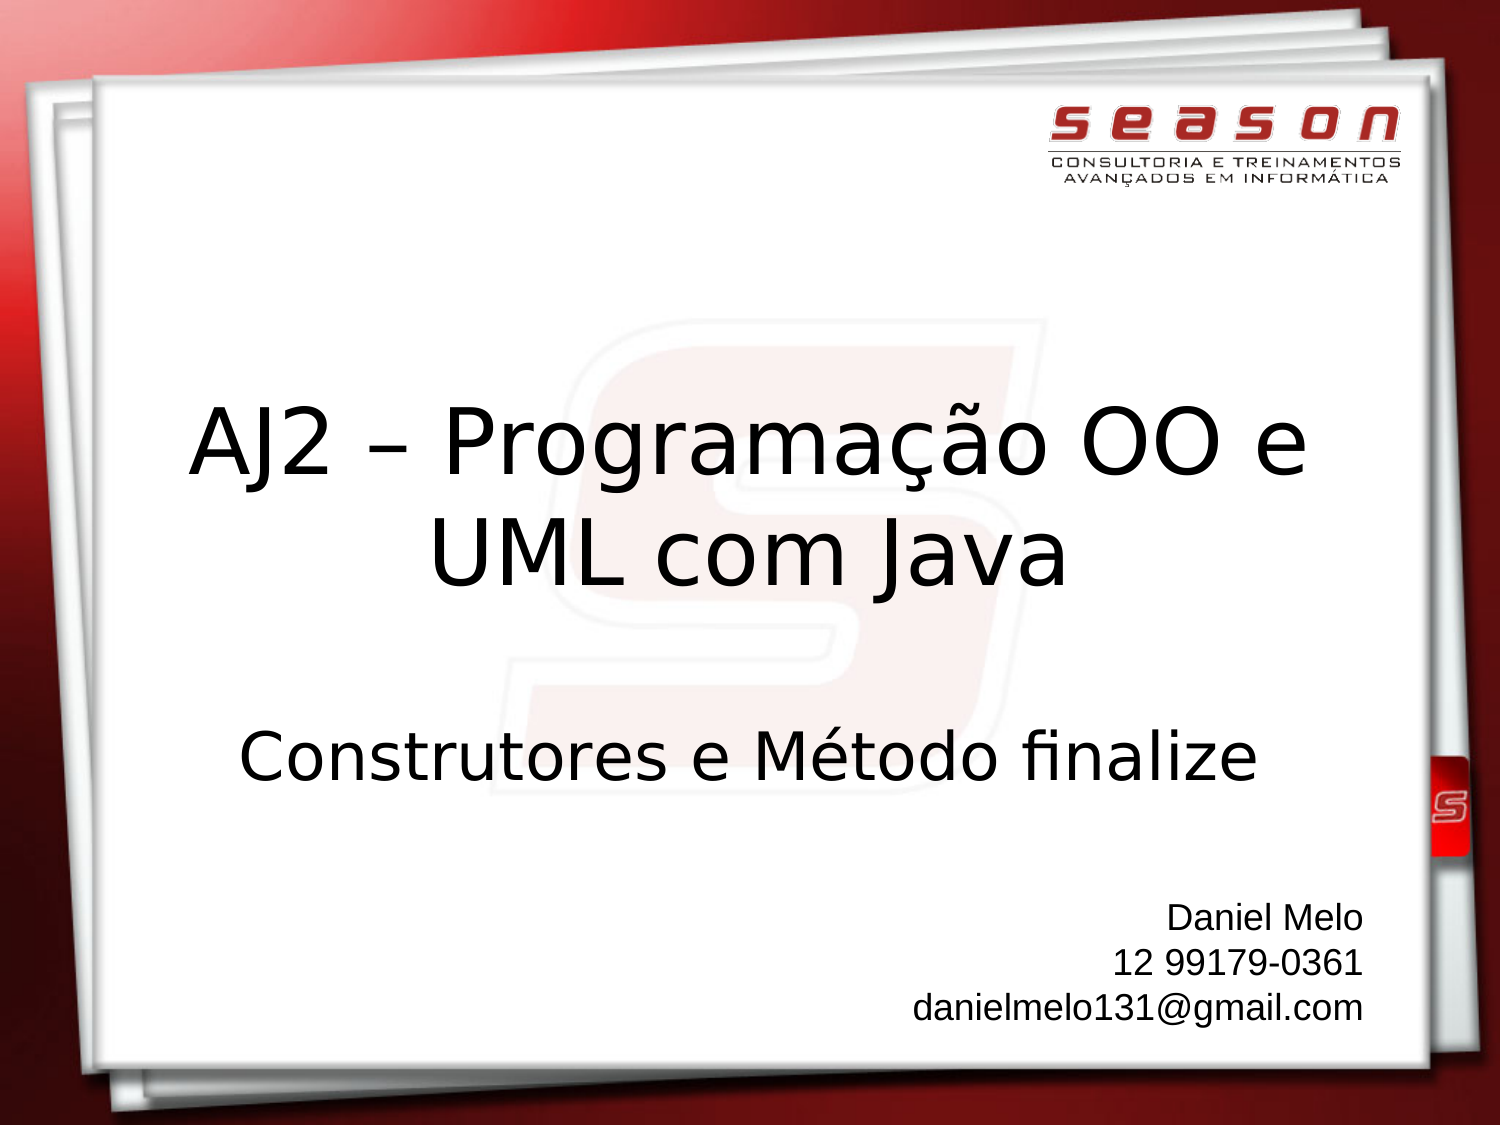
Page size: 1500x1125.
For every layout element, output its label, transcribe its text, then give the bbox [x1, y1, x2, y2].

picture [0, 0, 1500, 1125]
title AJ2 – Programação OO e UML com Java Construtores e Método finalize [112, 375, 1388, 801]
text_box Daniel Melo 12 99179-0361 danielmelo131@gmail.com [897, 885, 1382, 1052]
